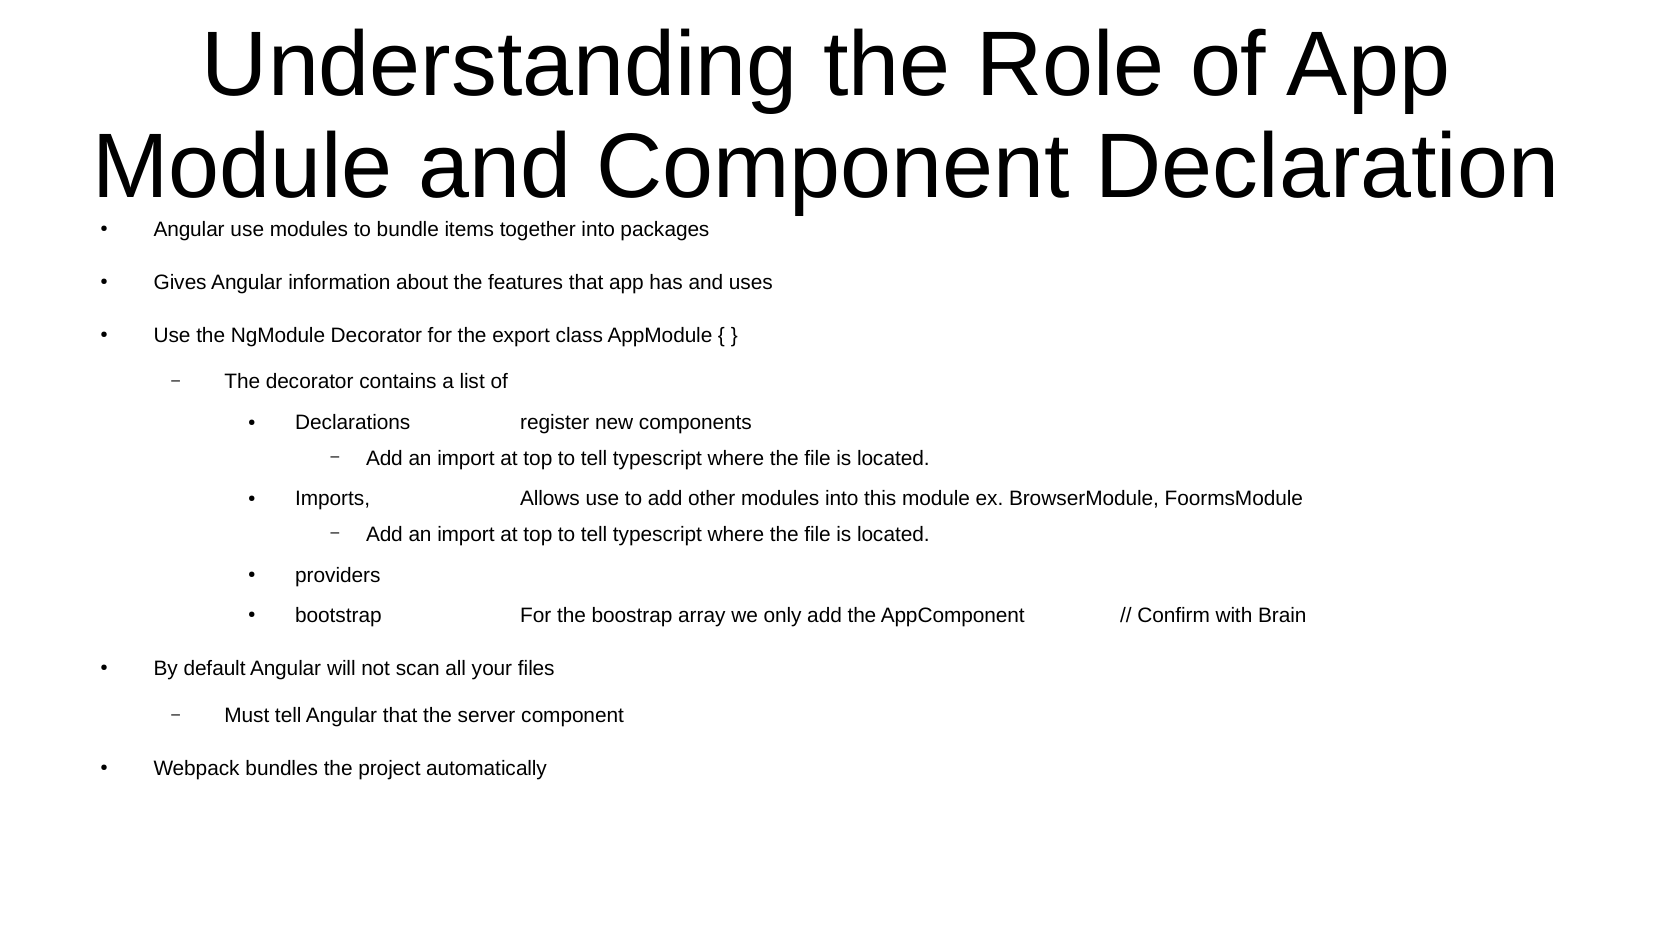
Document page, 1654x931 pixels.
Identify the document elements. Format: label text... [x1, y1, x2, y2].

title Understanding the Role of App Module and Component Declaration [82, 12, 1571, 217]
list Angular use modules to bundle items together into packages Gives Angular information about the features that app has and uses Use the NgModule Decorator for the export class AppModule { } The decorator contains a list of Declarations register new components Add an import at top to tell typescript where the file is located. Imports, Allows use to add other modules into this module ex. BrowserModule, FoormsModule Add an import at top to tell typescript where the file is located. providers bootstrap For the boostrap array we only add the AppComponent // Confirm with Brain By default Angular will not scan all your files Must tell Angular that the server component Webpack bundles the project automatically [82, 217, 1576, 901]
